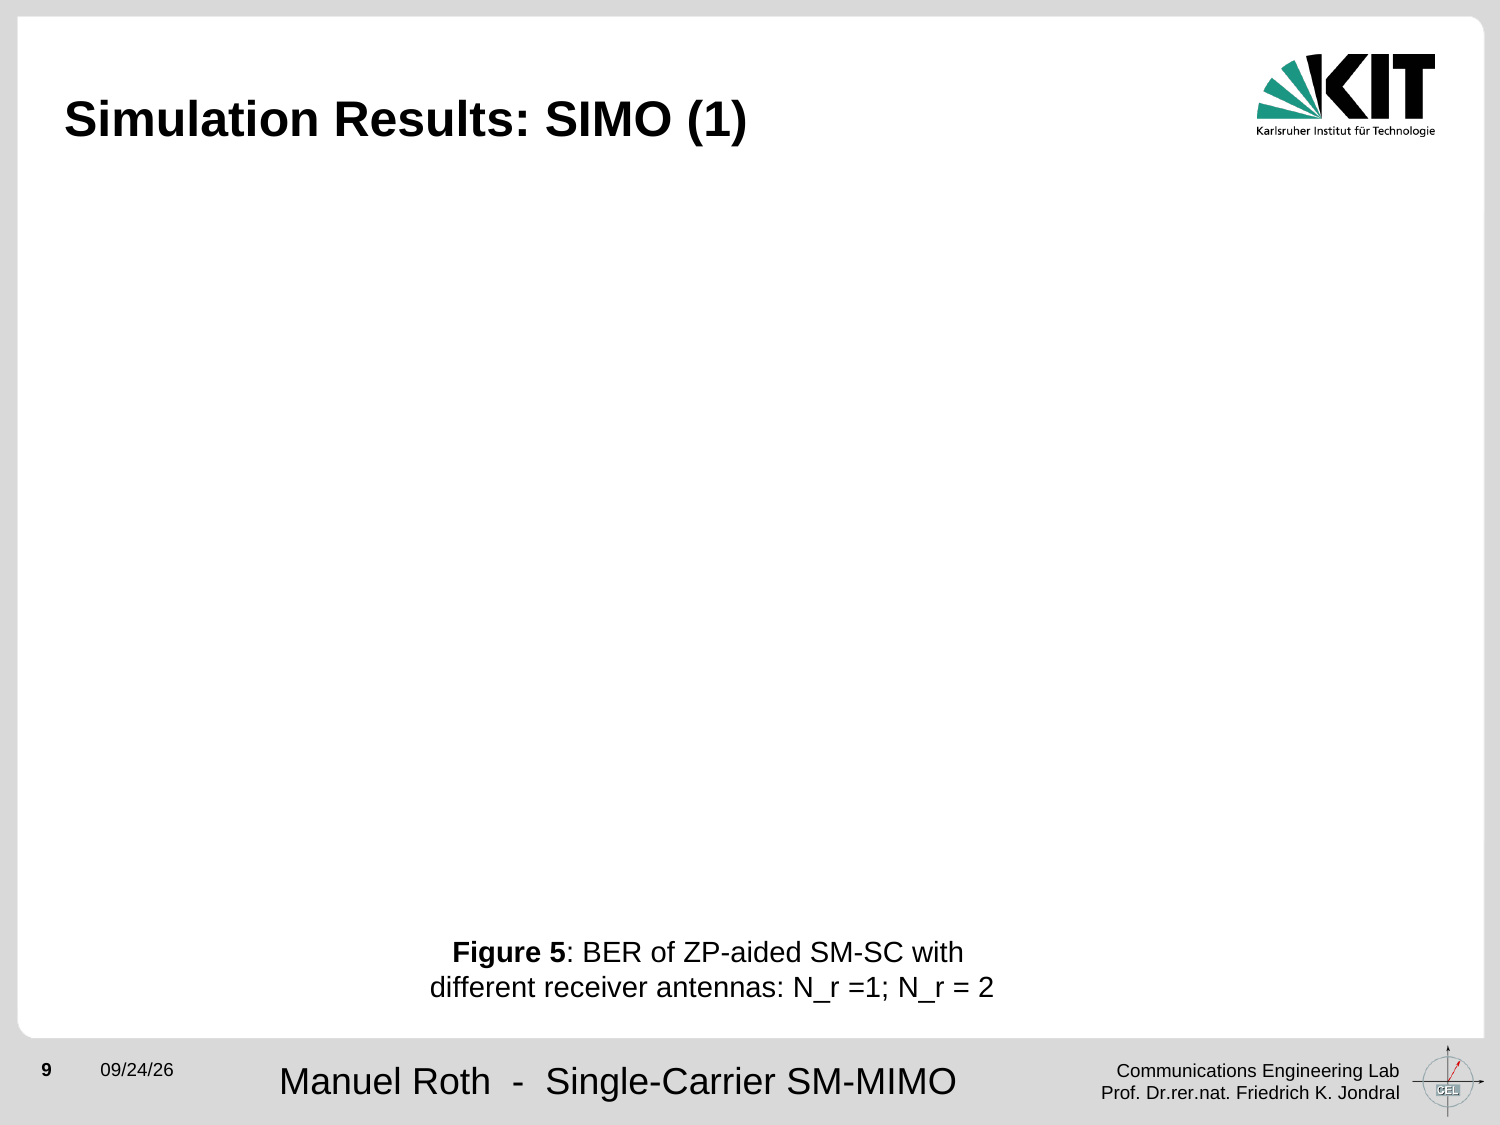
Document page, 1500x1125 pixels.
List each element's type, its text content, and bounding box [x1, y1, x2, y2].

text_box Figure 5: BER of ZP-aided SM-SC with different receiver antennas: N_r =1; N_r = 2 [300, 925, 1126, 1011]
picture [0, 0, 1500, 1125]
title Simulation Results: SIMO (1) [64, 54, 1198, 147]
